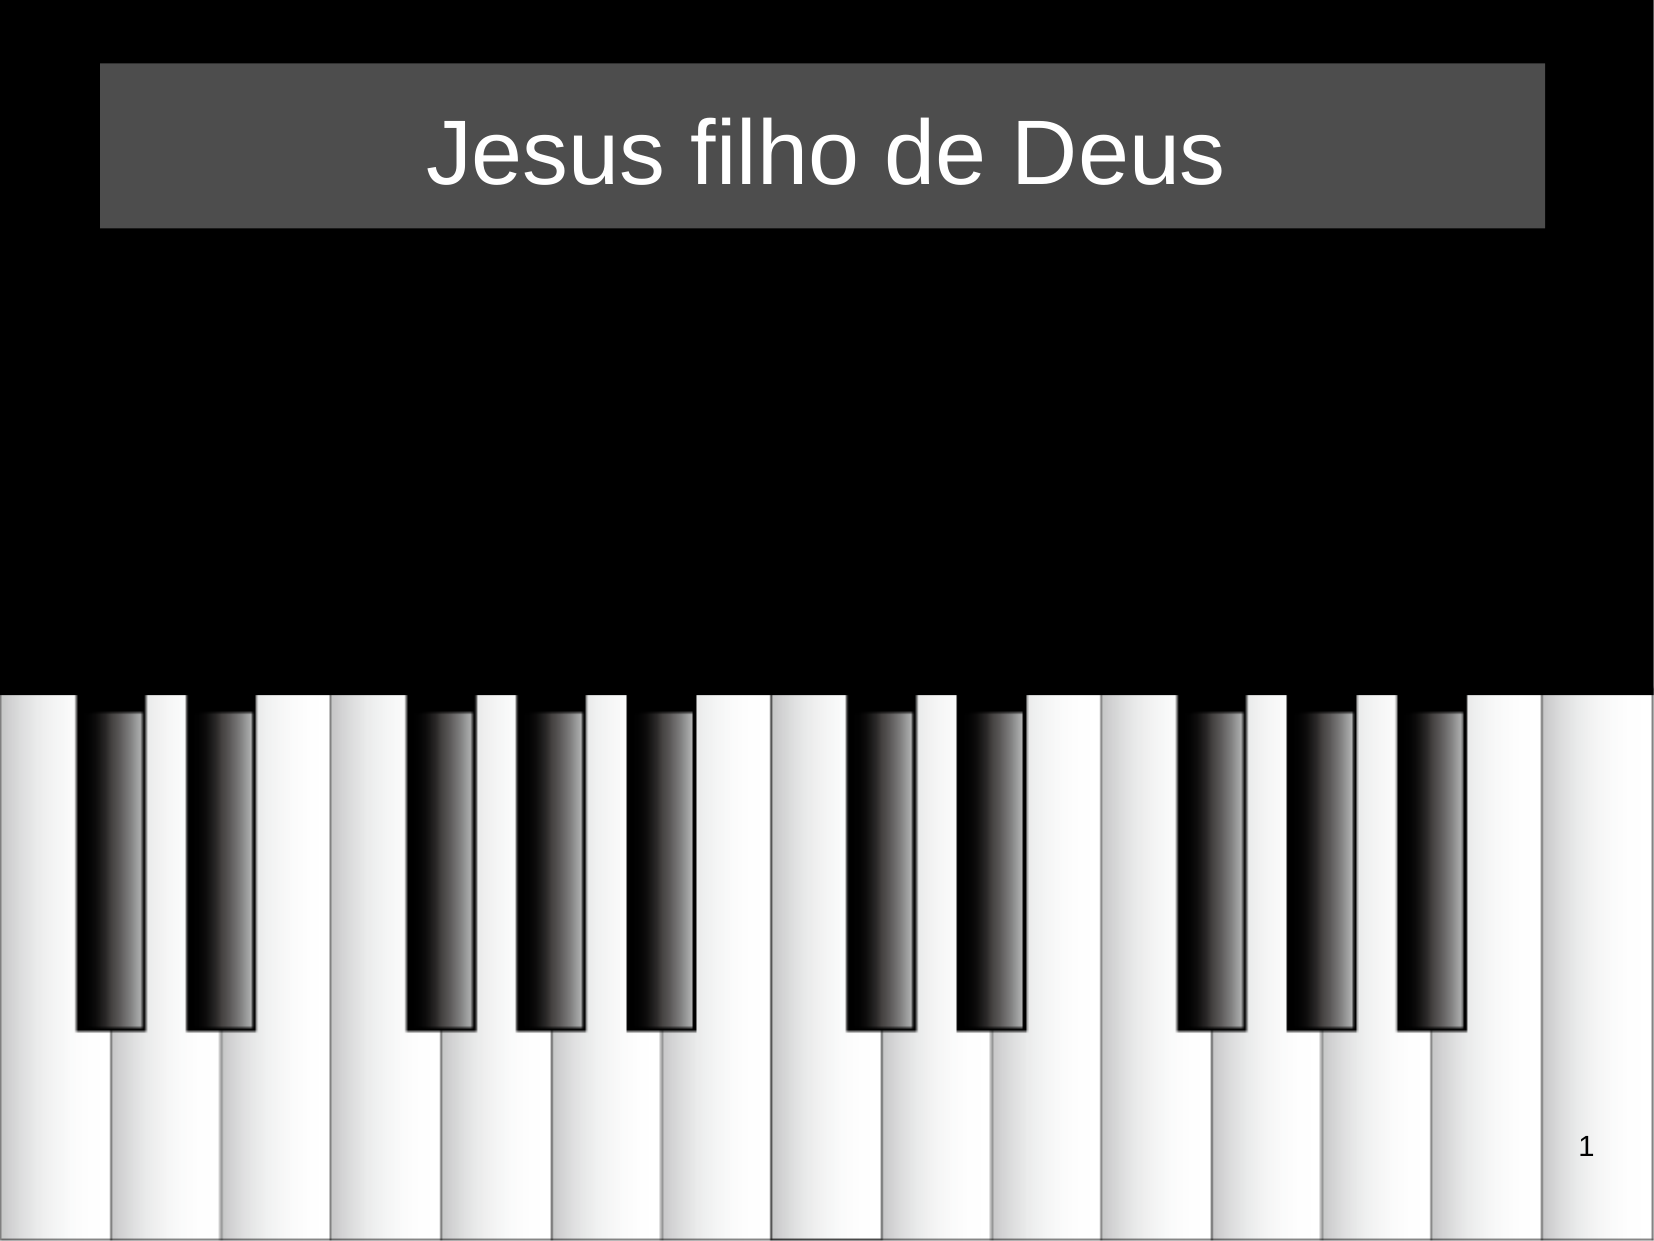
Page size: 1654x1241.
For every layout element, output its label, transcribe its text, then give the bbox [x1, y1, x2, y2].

title Jesus filho de Deus [82, 49, 1571, 257]
picture [0, 696, 1654, 1241]
